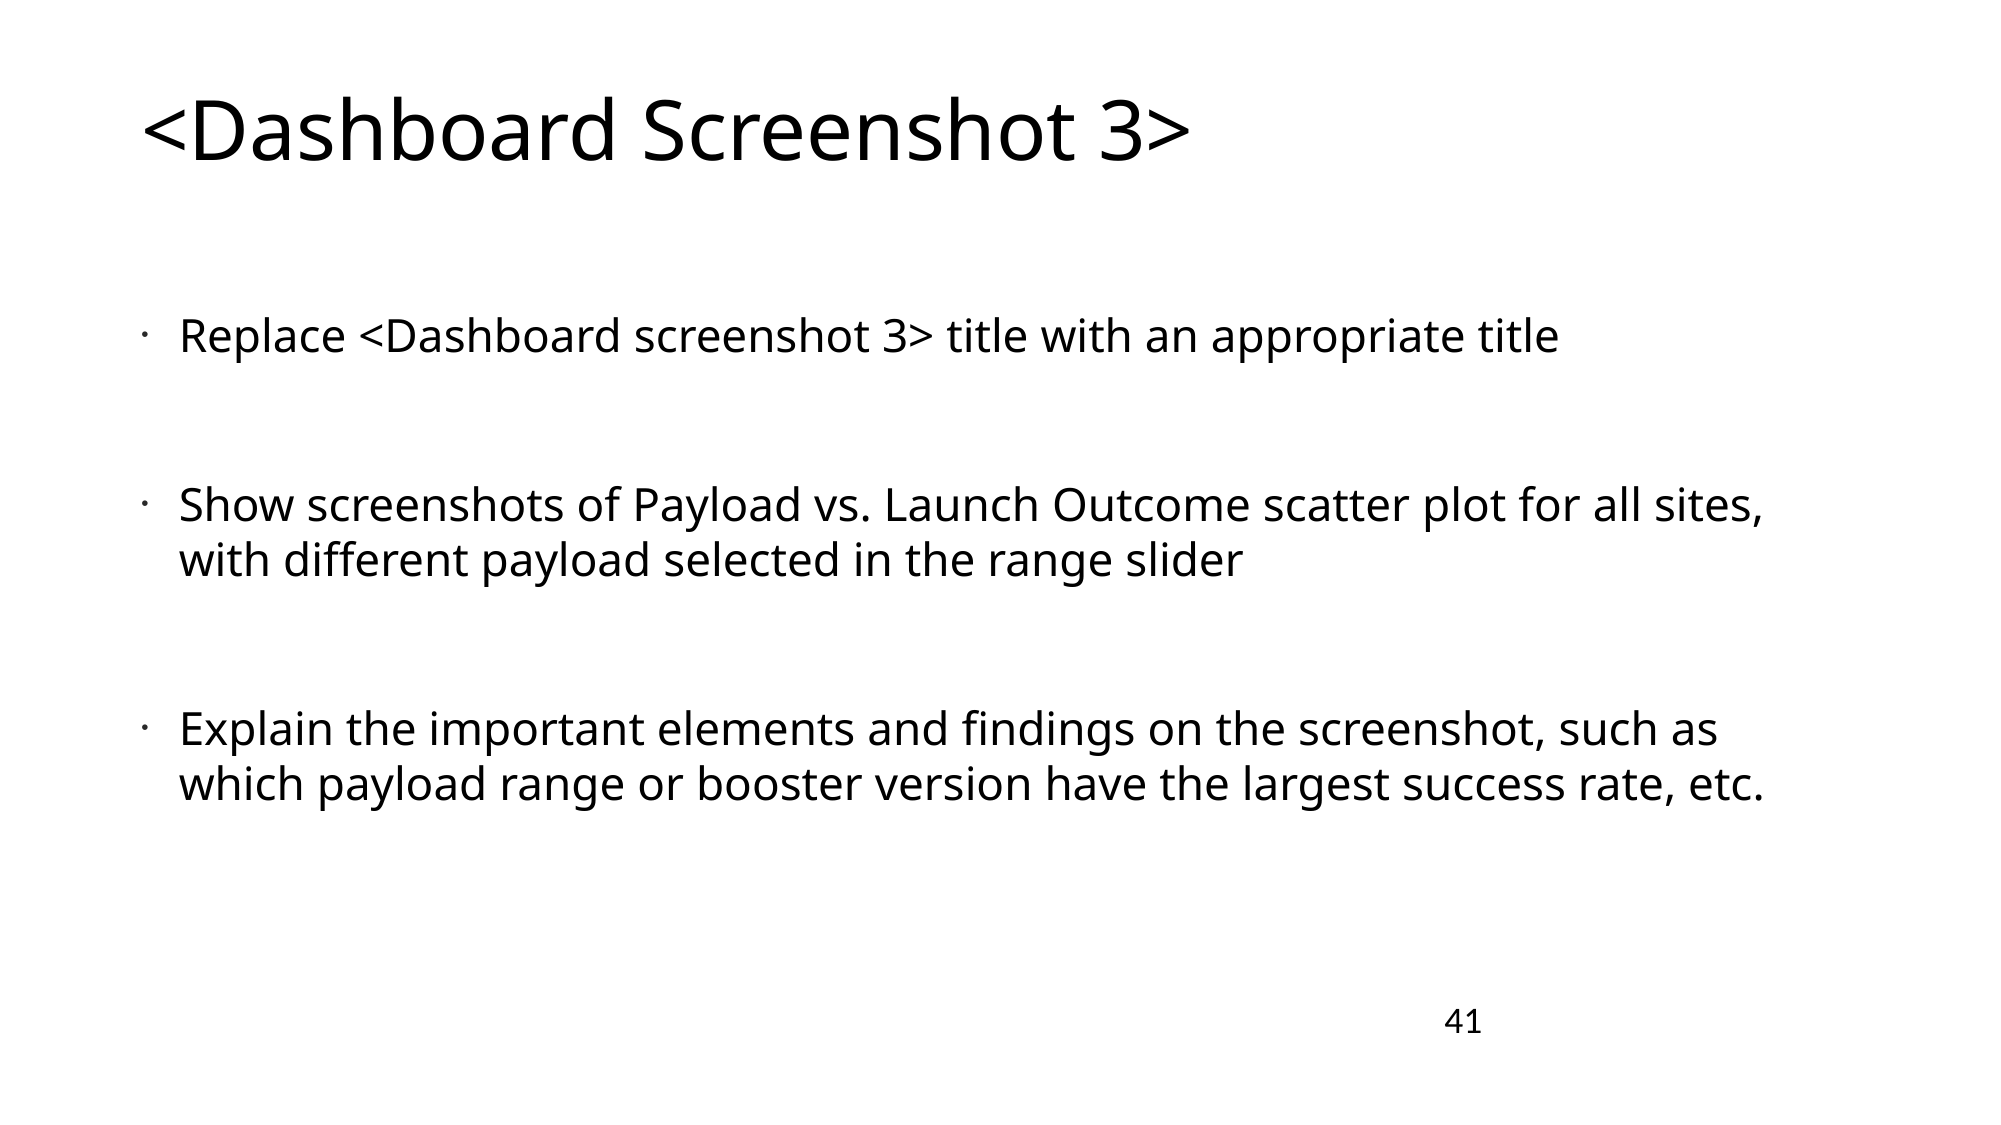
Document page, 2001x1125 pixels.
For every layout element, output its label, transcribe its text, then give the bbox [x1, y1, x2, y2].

slide_number <szám> [1429, 988, 1880, 1055]
text_box <Dashboard Screenshot 3> [126, 88, 1852, 179]
list Replace <Dashboard screenshot 3> title with an appropriate title Show screenshots of Payload vs. Launch Outcome scatter plot for all sites, with different payload selected in the range slider Explain the important elements and findings on the screenshot, such as which payload range or booster version have the largest success rate, etc. [126, 299, 1835, 1014]
